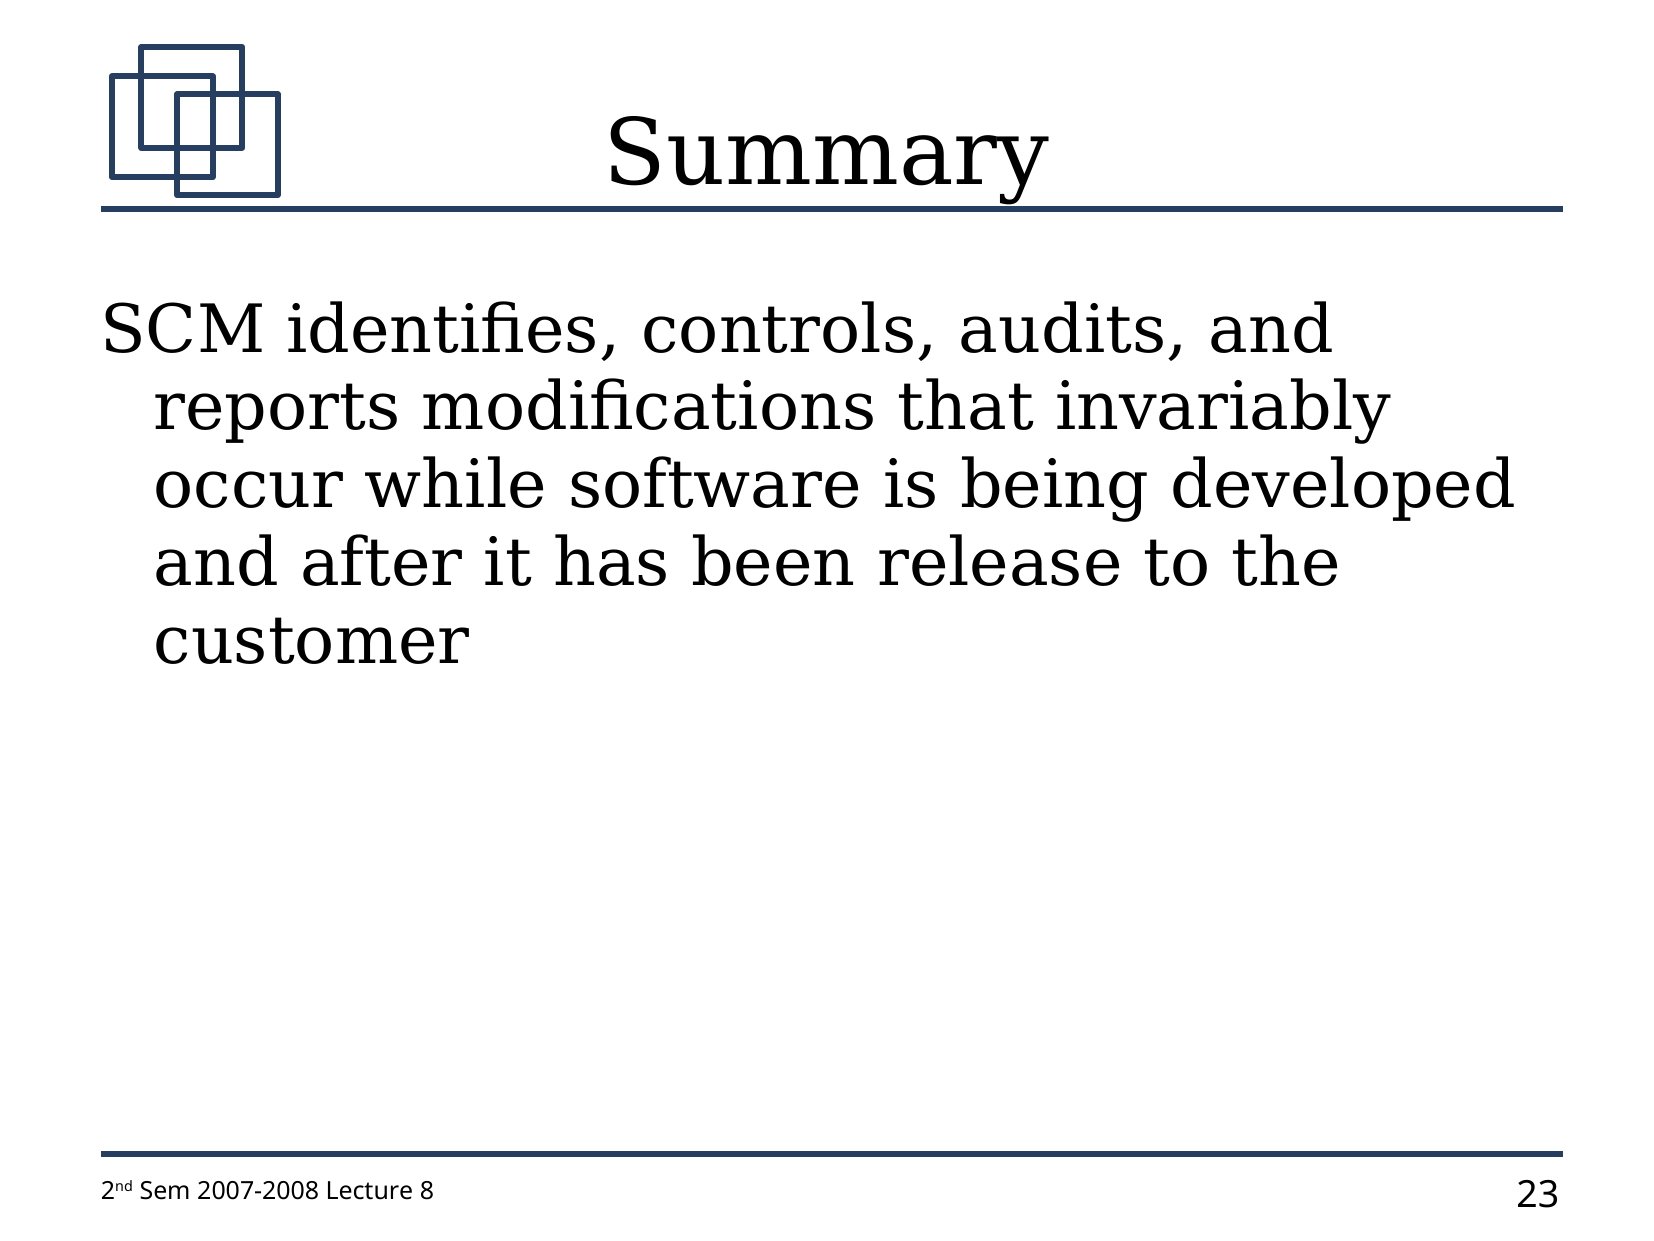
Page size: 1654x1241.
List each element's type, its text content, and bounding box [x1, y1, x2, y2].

title Summary [82, 49, 1571, 257]
list SCM identifies, controls, audits, and reports modifications that invariably occur while software is being developed and after it has been release to the customer [82, 290, 1571, 1109]
